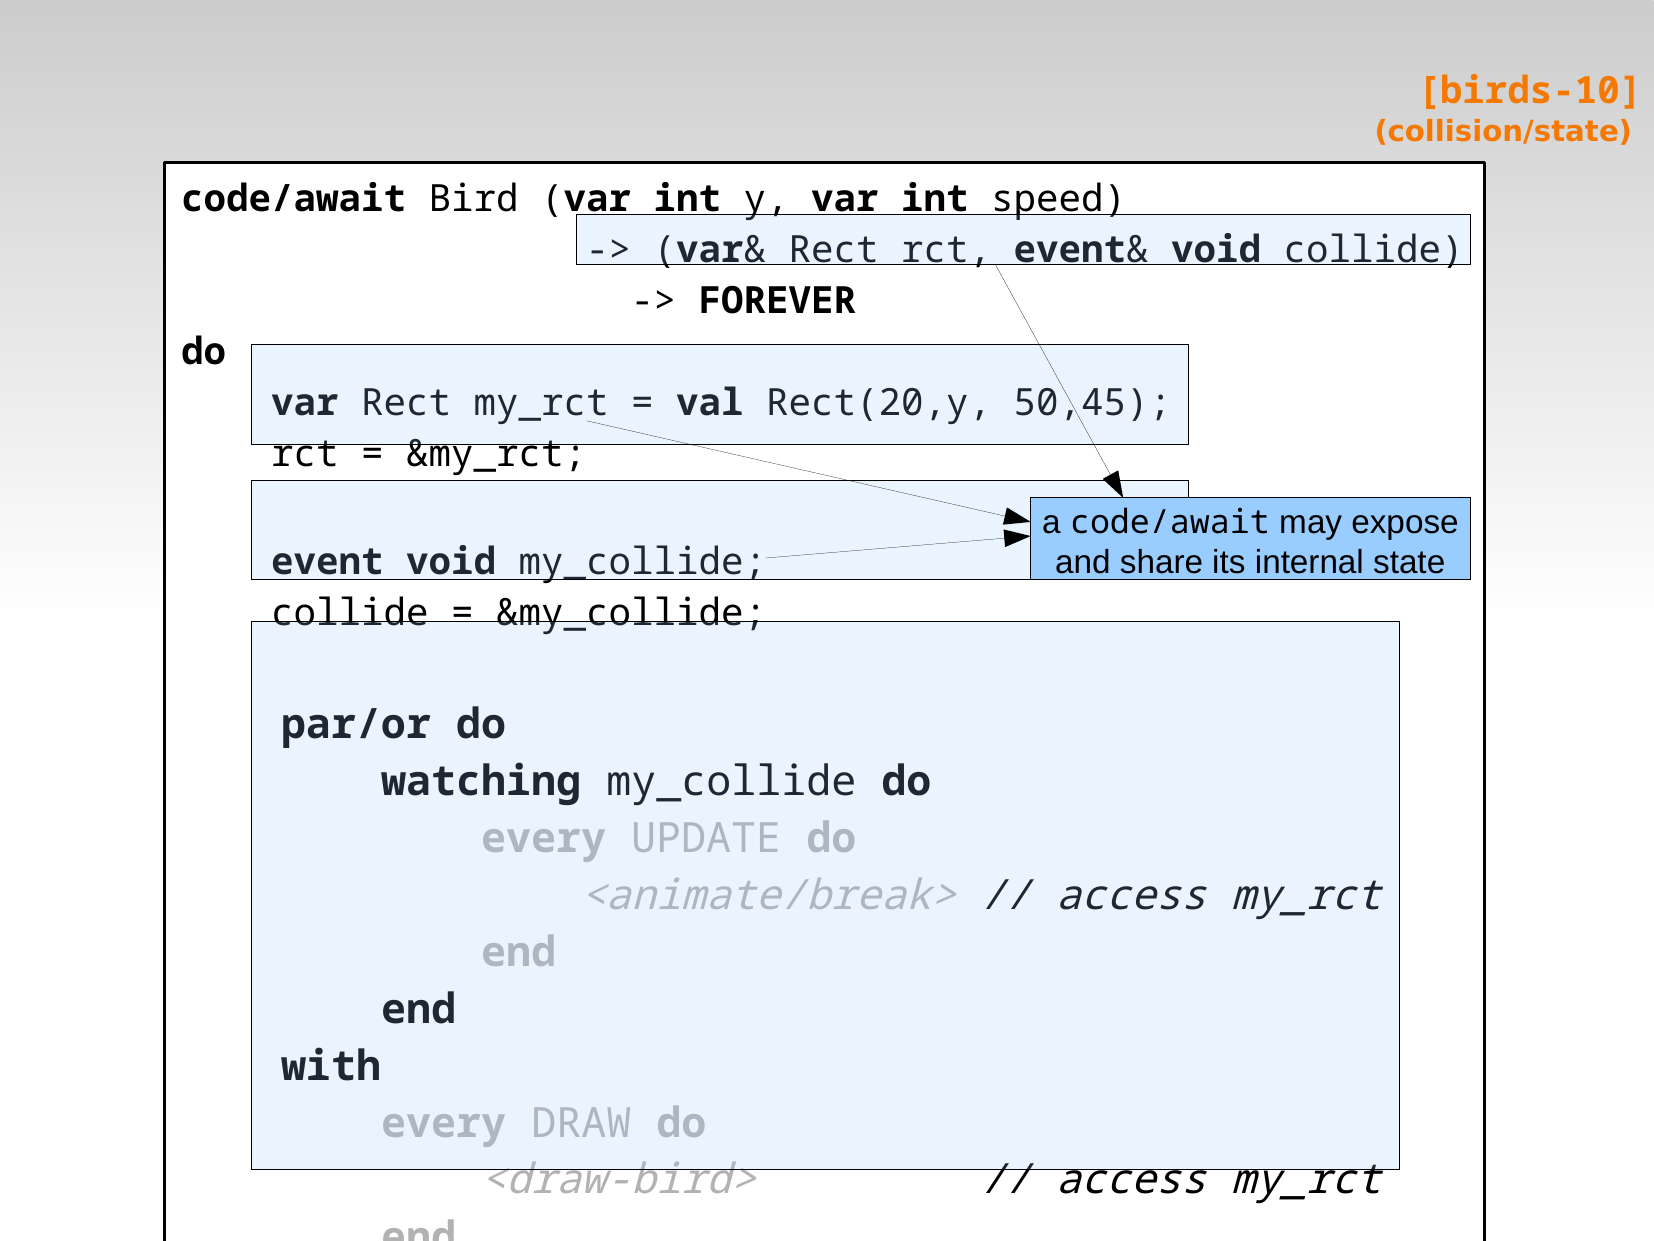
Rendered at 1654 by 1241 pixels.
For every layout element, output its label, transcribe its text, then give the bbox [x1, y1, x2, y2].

text_box [576, 214, 1471, 265]
text_box [1040, 344, 1189, 445]
text_box [1121, 480, 1189, 497]
text_box code/await Bird (var int y, var int speed) -> (var& Rect rct, event& void collide) -> FOREVER do var Rect my_rct = val Rect(20,y, 50,45); rct = &my_rct; event void my_collide; collide = &my_collide; par/or do watching my_collide do every UPDATE do <animate/break> // access my_rct end end with every DRAW do <draw-bird> // access my_rct end end end [164, 210, 1485, 1223]
title [birds-10] (collision/state) [154, 2, 1643, 210]
text_box [251, 344, 1093, 445]
text_box [251, 621, 1400, 1170]
text_box [251, 480, 1030, 580]
text_box [852, 480, 1121, 520]
text_box a code/await may expose and share its internal state [1030, 497, 1471, 580]
